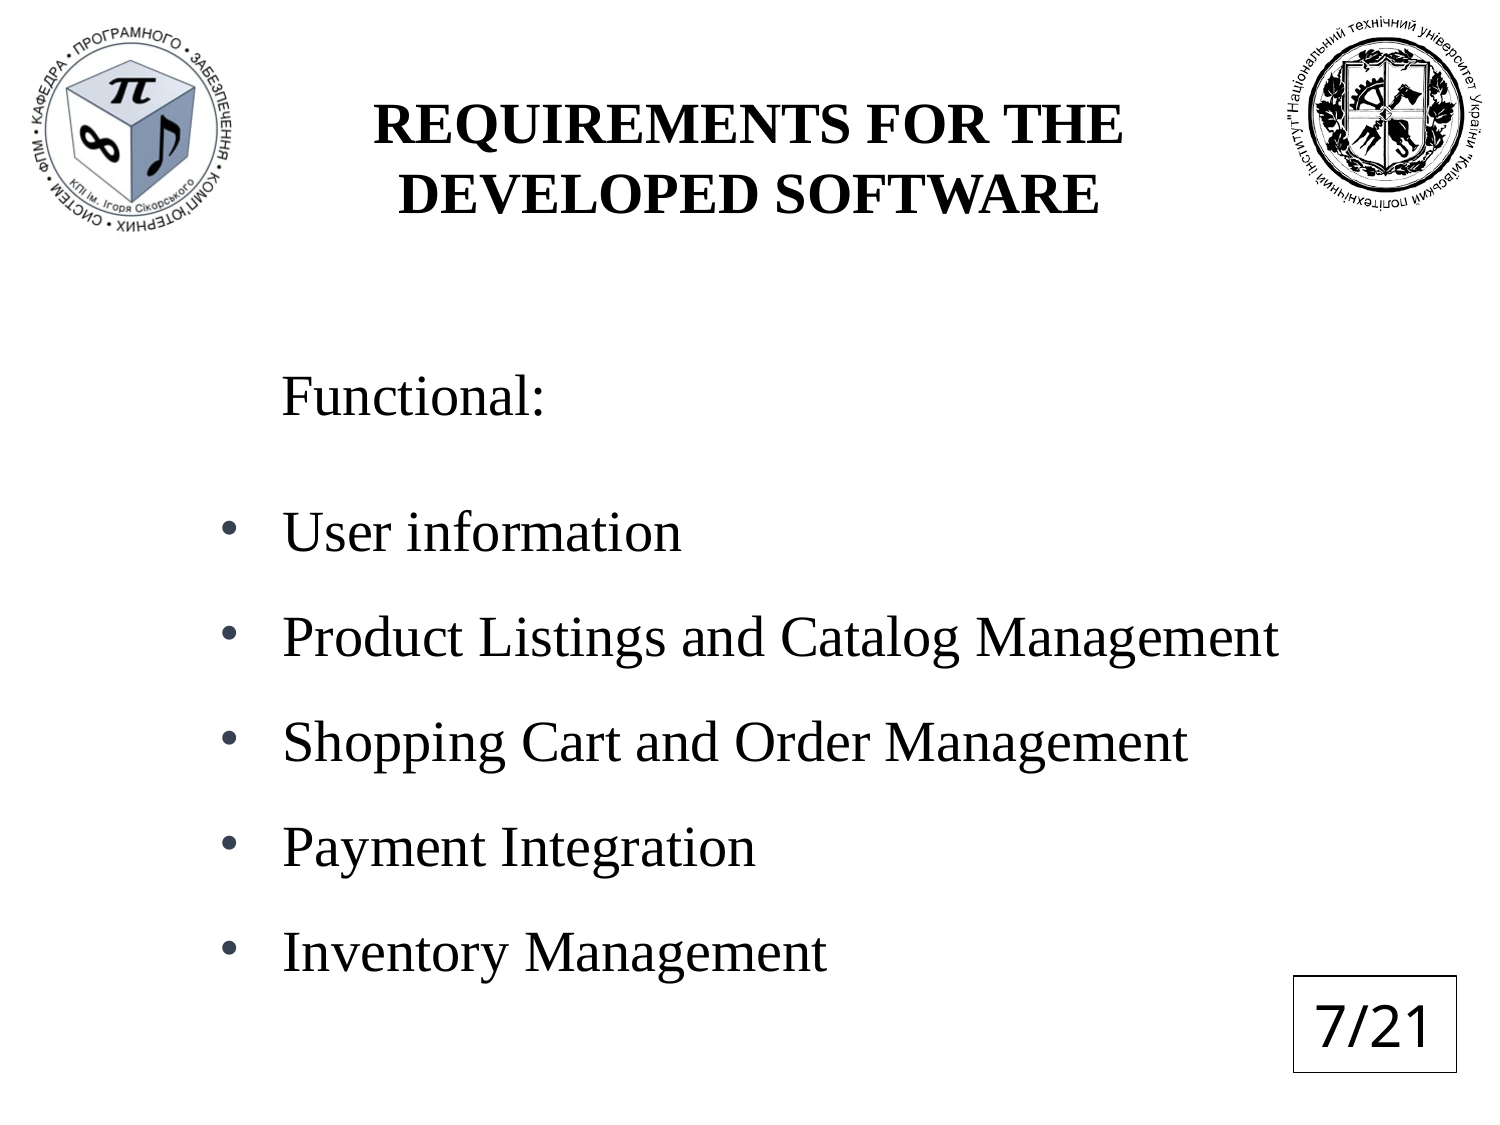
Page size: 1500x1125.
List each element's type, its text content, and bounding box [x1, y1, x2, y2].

picture [1283, 12, 1484, 213]
text_box 7/21 [1293, 975, 1457, 1073]
title REQUIREMENTS FOR THE DEVELOPED SOFTWARE [261, 42, 1239, 268]
text_box Functional: User information Product Listings and Catalog Management Shopping Cart and Order Management Payment Integration Inventory Management [192, 314, 1308, 991]
picture [16, 12, 254, 251]
